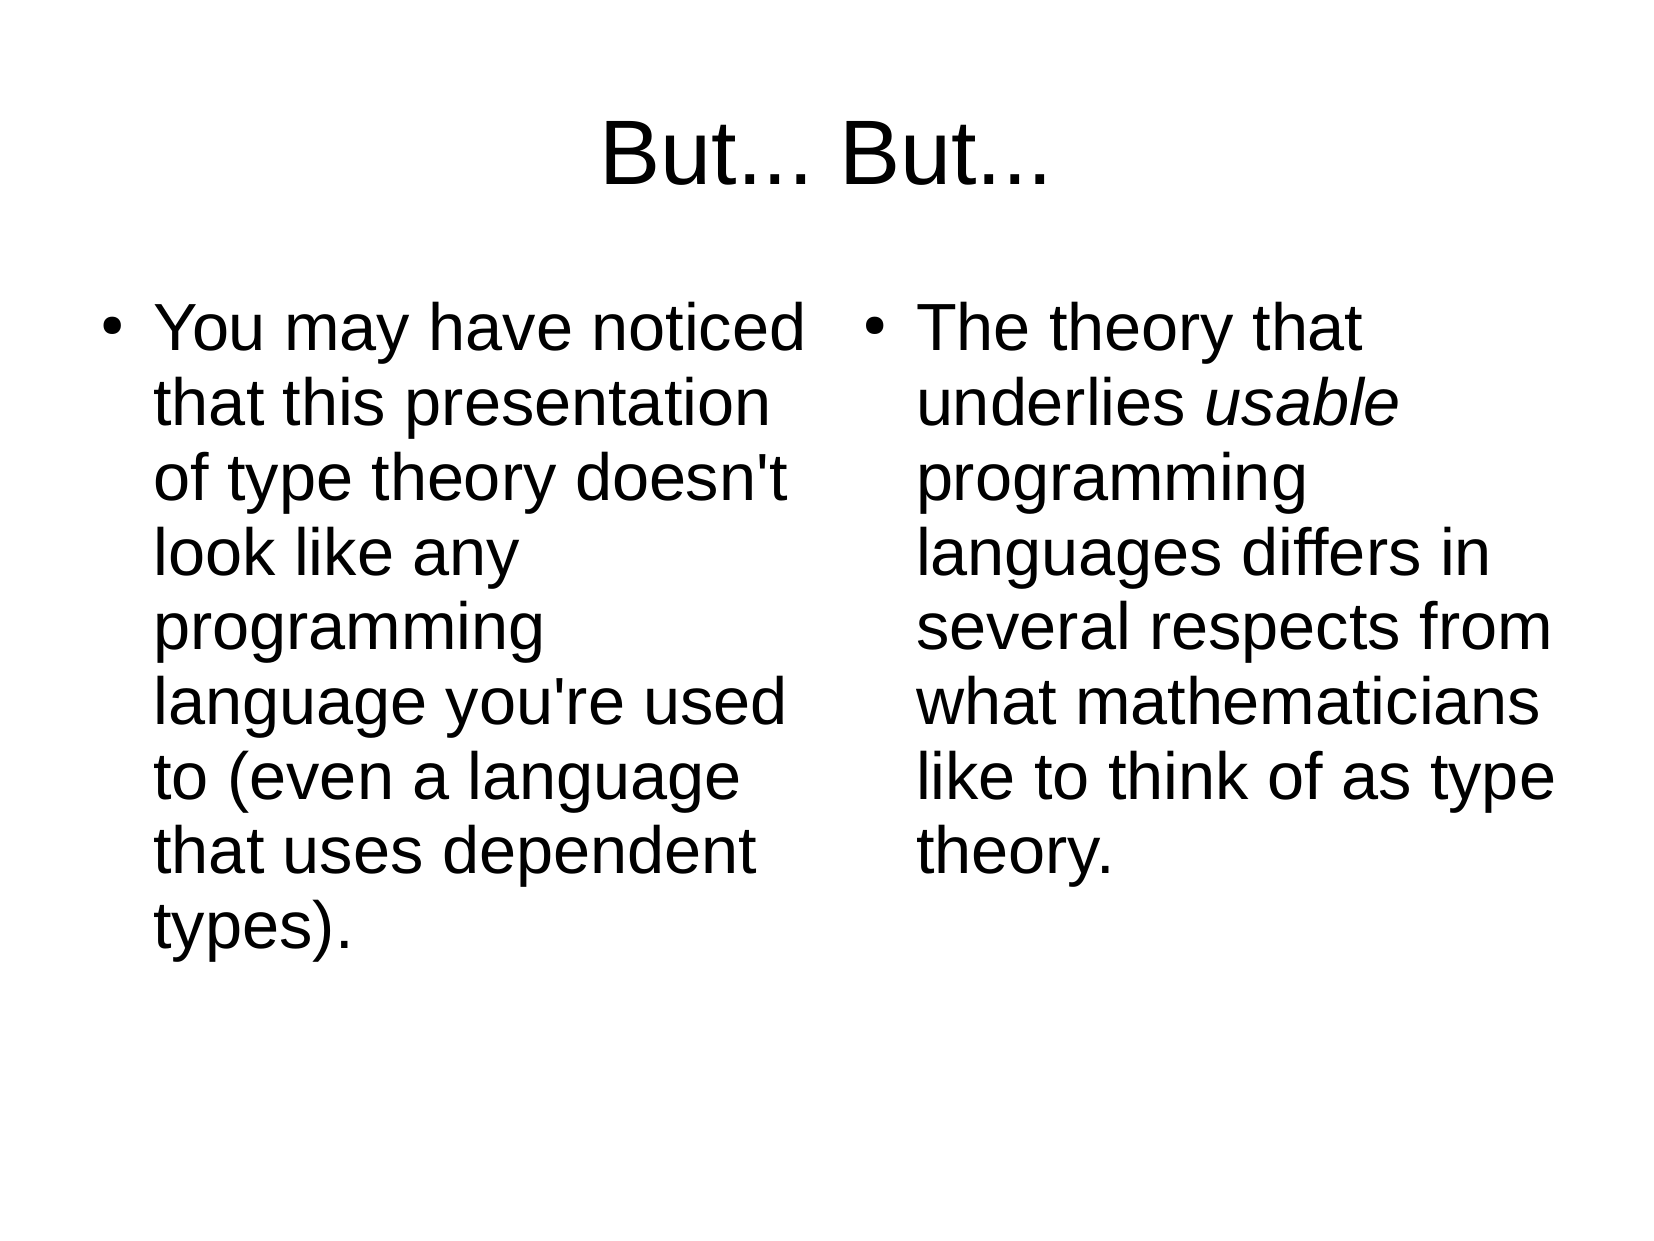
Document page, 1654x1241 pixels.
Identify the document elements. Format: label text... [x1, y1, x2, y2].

title But... But... [82, 49, 1571, 257]
list You may have noticed that this presentation of type theory doesn't look like any programming language you're used to (even a language that uses dependent types). [82, 290, 809, 1109]
list The theory that underlies usable programming languages differs in several respects from what mathematicians like to think of as type theory. [845, 290, 1572, 1109]
